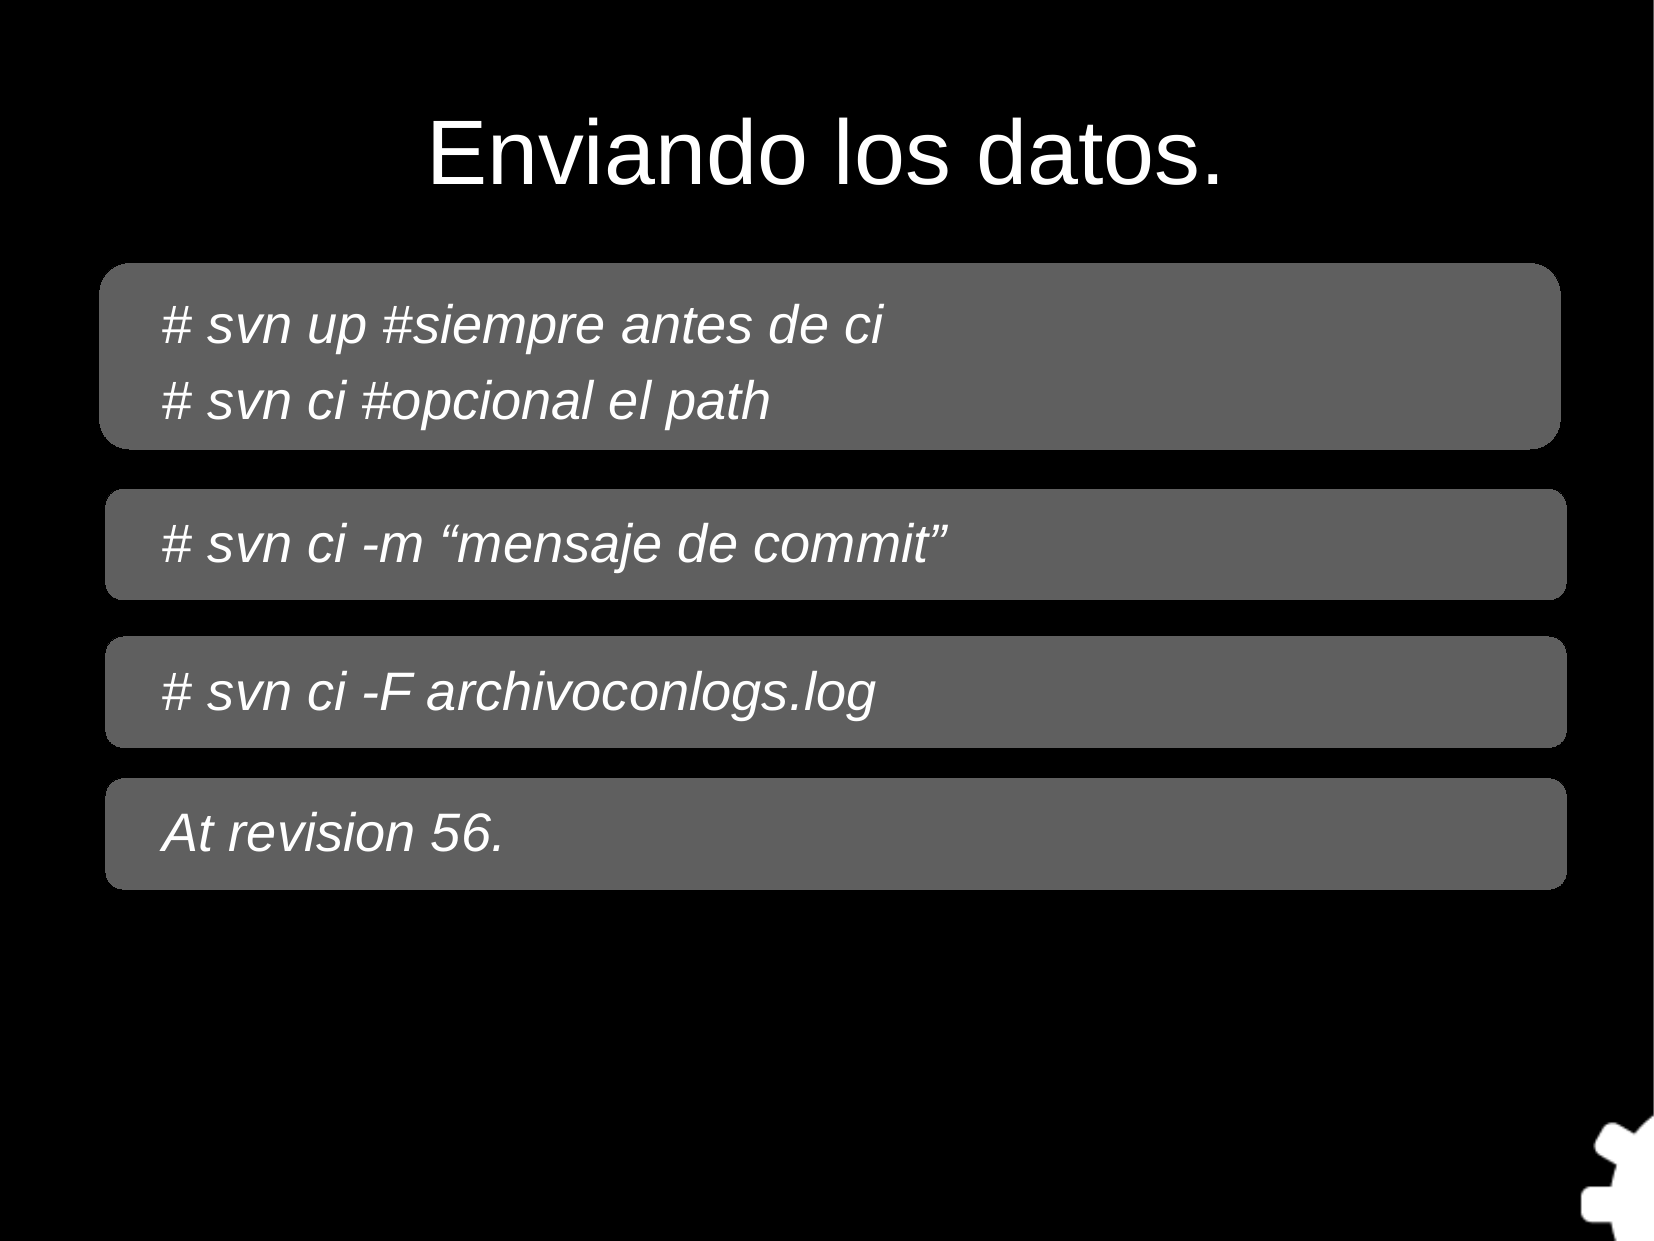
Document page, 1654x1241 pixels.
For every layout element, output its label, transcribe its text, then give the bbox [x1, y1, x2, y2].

text_box # svn up #siempre antes de ci [147, 287, 1345, 363]
text_box # svn ci -F archivoconlogs.log [147, 653, 1530, 729]
text_box [104, 777, 1568, 891]
text_box [104, 488, 1568, 601]
text_box [104, 635, 1568, 749]
title Enviando los datos. [82, 49, 1571, 257]
picture [0, 0, 1654, 1241]
text_box # svn ci -m “mensaje de commit” [147, 505, 1530, 582]
text_box # svn ci #opcional el path [147, 363, 1345, 439]
text_box [98, 262, 1562, 451]
text_box At revision 56. [147, 795, 1530, 871]
